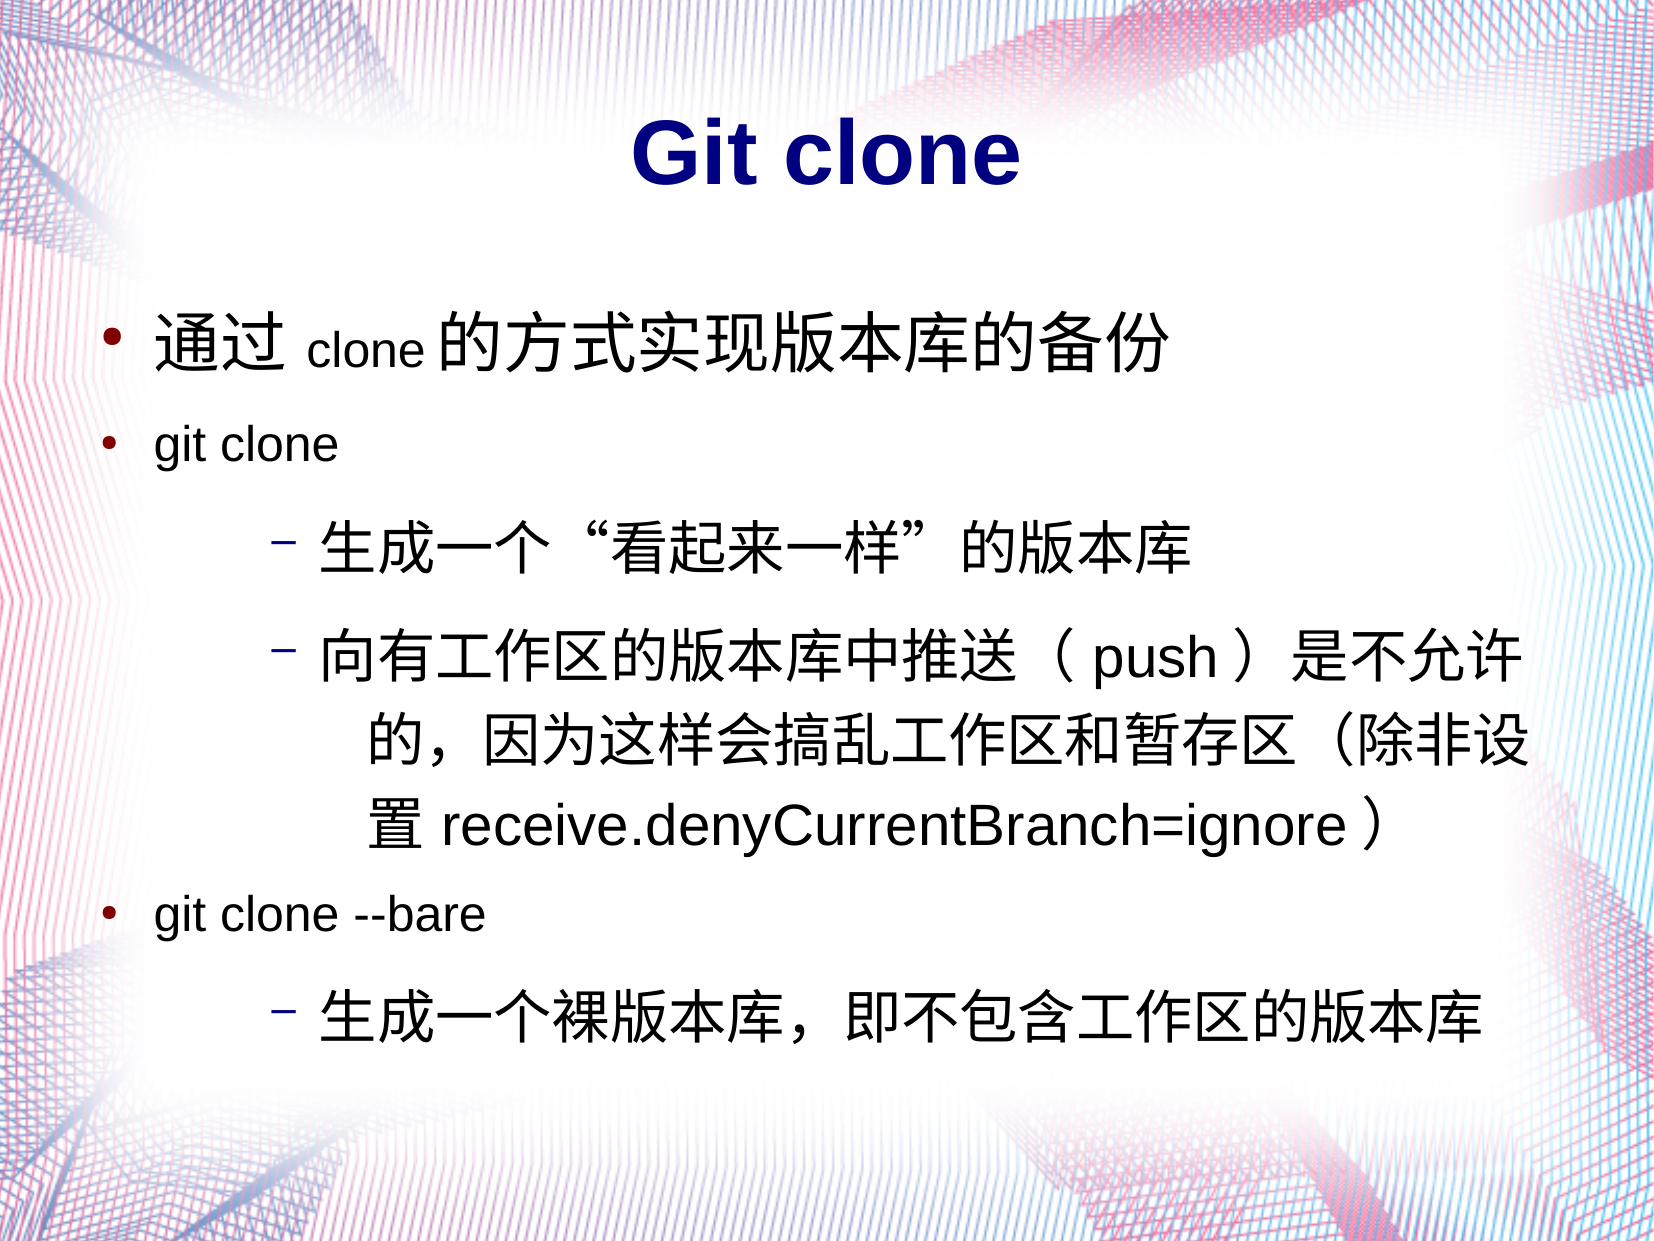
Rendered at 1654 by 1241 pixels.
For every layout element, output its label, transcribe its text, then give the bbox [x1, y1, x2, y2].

list 通过clone的方式实现版本库的备份 git clone 生成一个“看起来一样”的版本库 向有工作区的版本库中推送（push）是不允许的，因为这样会搞乱工作区和暂存区（除非设置receive.denyCurrentBranch=ignore） git clone --bare 生成一个裸版本库，即不包含工作区的版本库 [82, 290, 1571, 1033]
title Git clone [82, 49, 1571, 257]
picture [0, 0, 1654, 1241]
